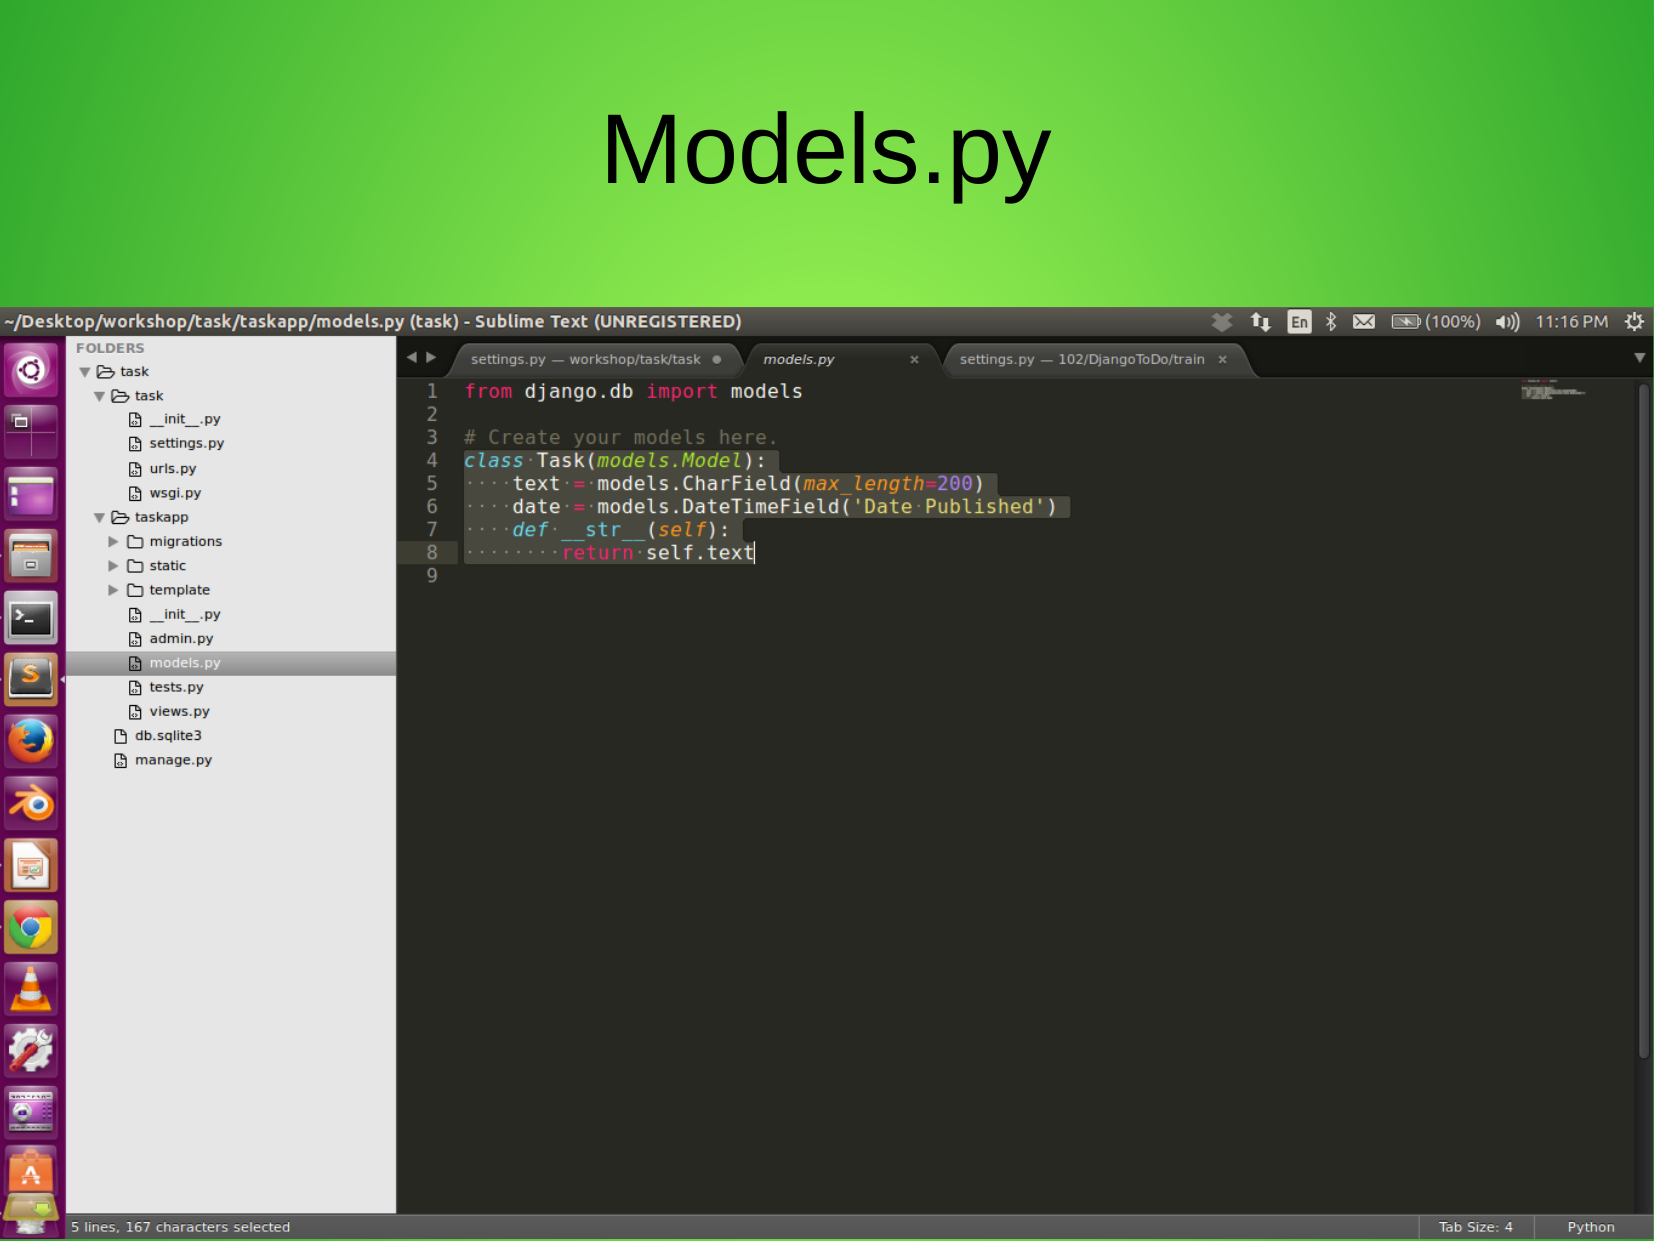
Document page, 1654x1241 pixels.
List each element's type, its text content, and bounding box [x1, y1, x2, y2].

picture [0, 307, 1654, 1239]
title Models.py [82, 47, 1571, 252]
